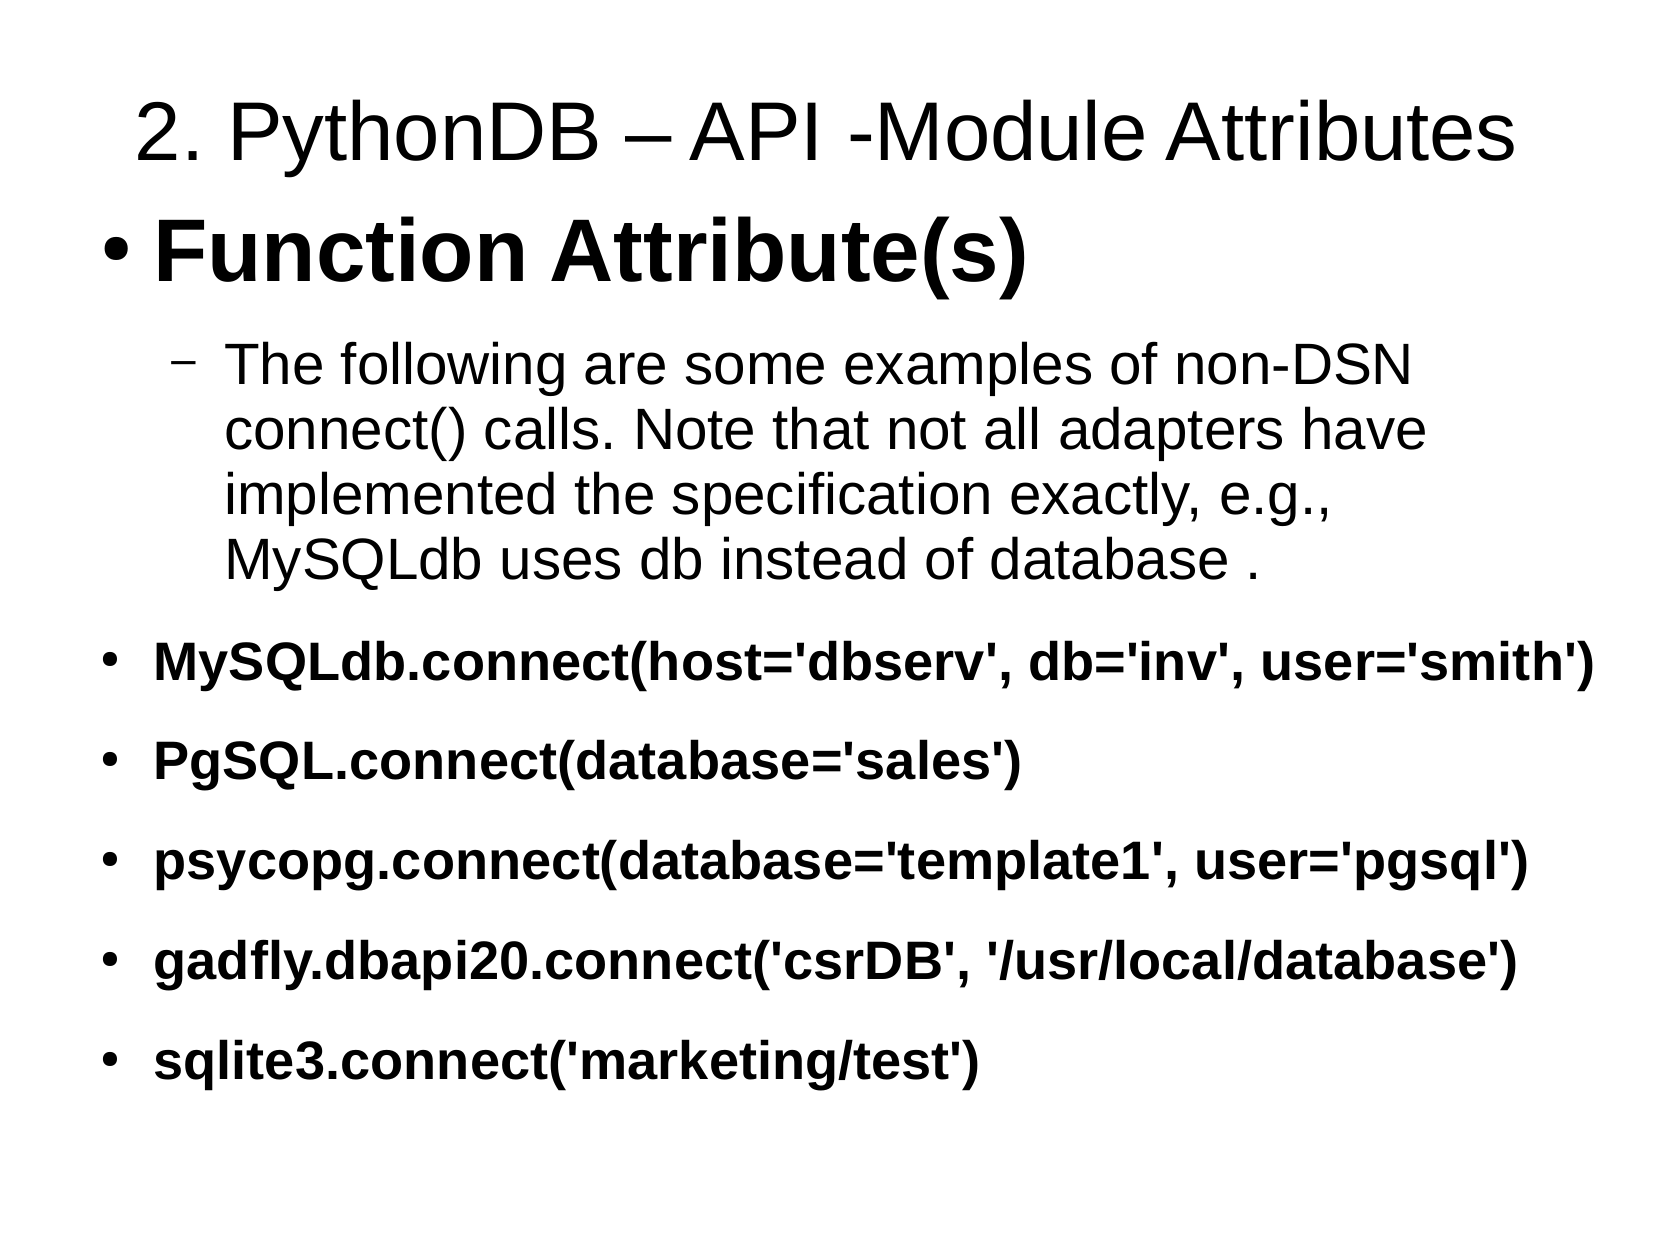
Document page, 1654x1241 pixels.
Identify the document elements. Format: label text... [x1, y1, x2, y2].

list Function Attribute(s) The following are some examples of non-DSN connect() calls. Note that not all adapters have implemented the specification exactly, e.g., MySQLdb uses db instead of database . MySQLdb.connect(host='dbserv', db='inv', user='smith') PgSQL.connect(database='sales') psycopg.connect(database='template1', user='pgsql') gadfly.dbapi20.connect('csrDB', '/usr/local/database') sqlite3.connect('marketing/test') [82, 200, 1607, 1193]
title 2. PythonDB – API -Module Attributes [82, 62, 1571, 200]
